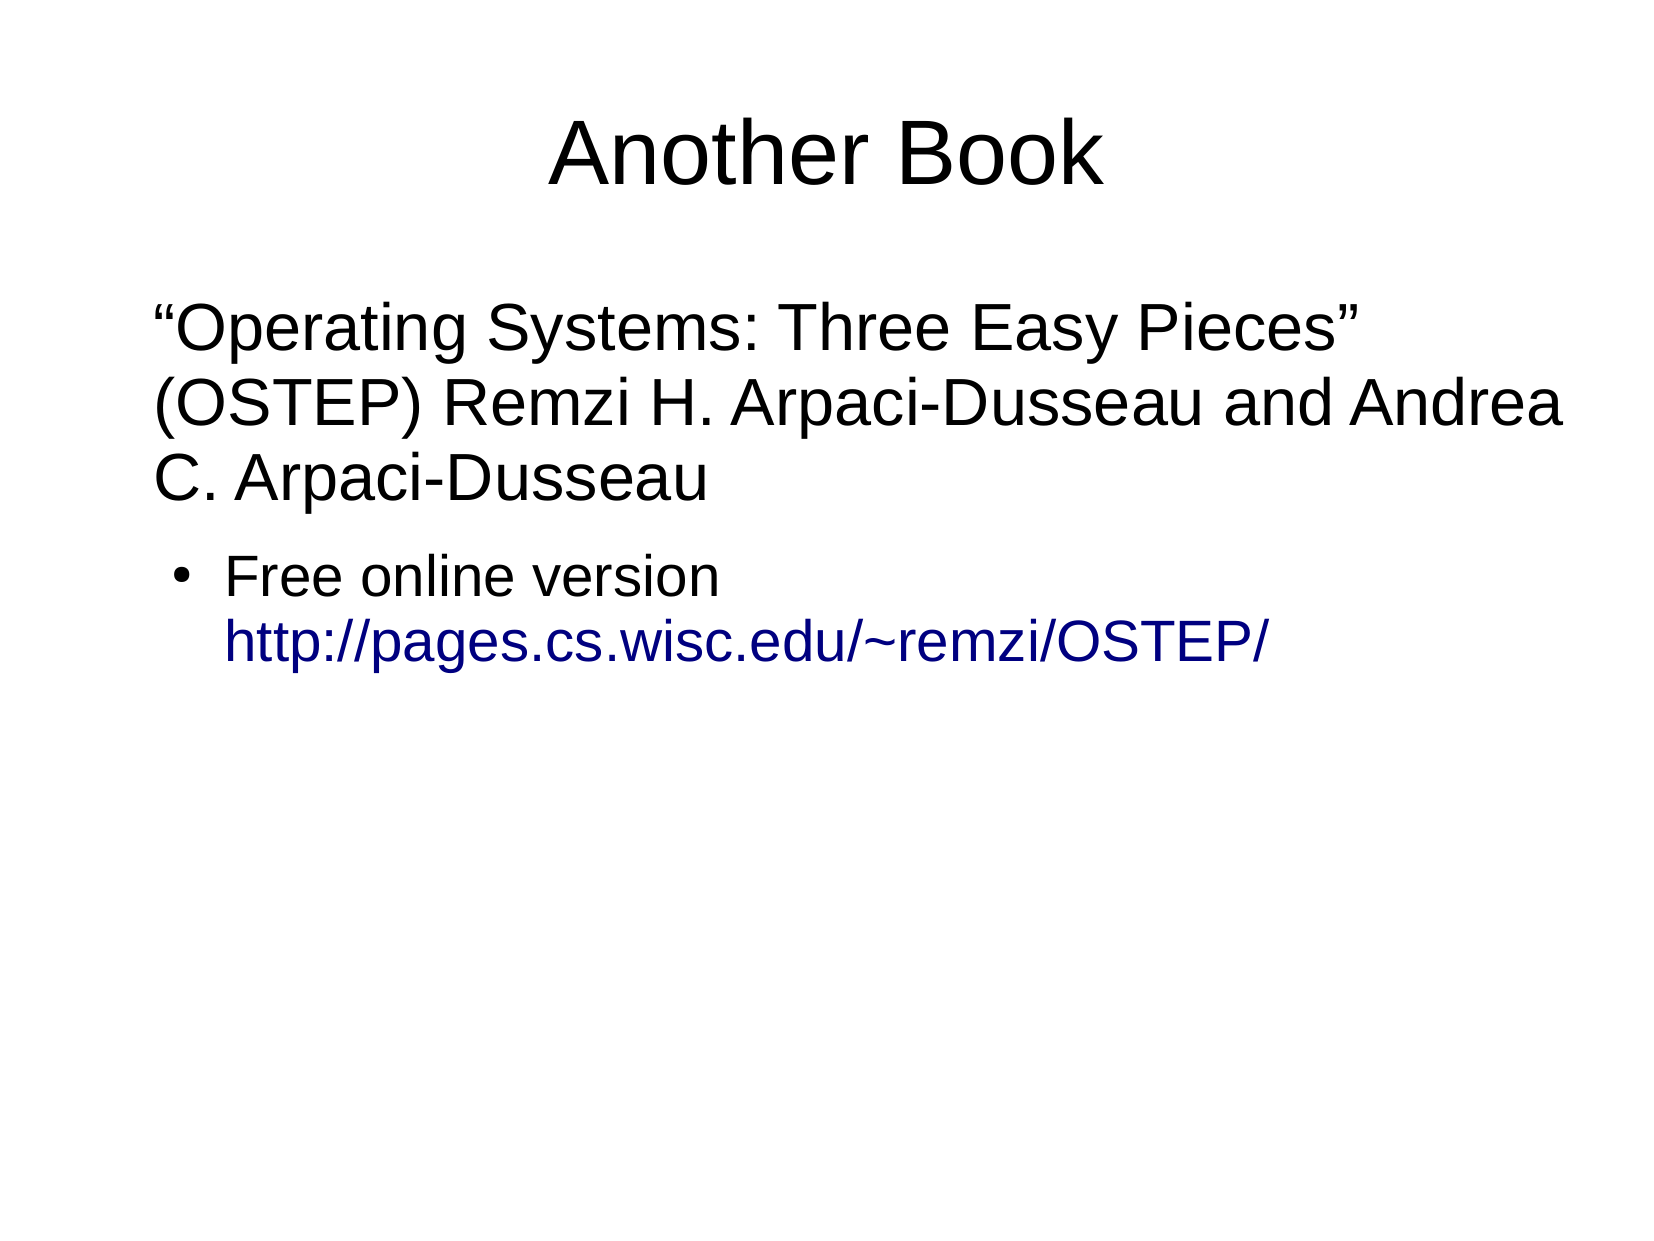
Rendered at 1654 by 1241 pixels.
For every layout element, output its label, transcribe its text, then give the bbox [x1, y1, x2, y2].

title Another Book [82, 49, 1571, 257]
list “Operating Systems: Three Easy Pieces” (OSTEP) Remzi H. Arpaci-Dusseau and Andrea C. Arpaci-Dusseau Free online versionhttp://pages.cs.wisc.edu/~remzi/OSTEP/ [82, 290, 1571, 1010]
